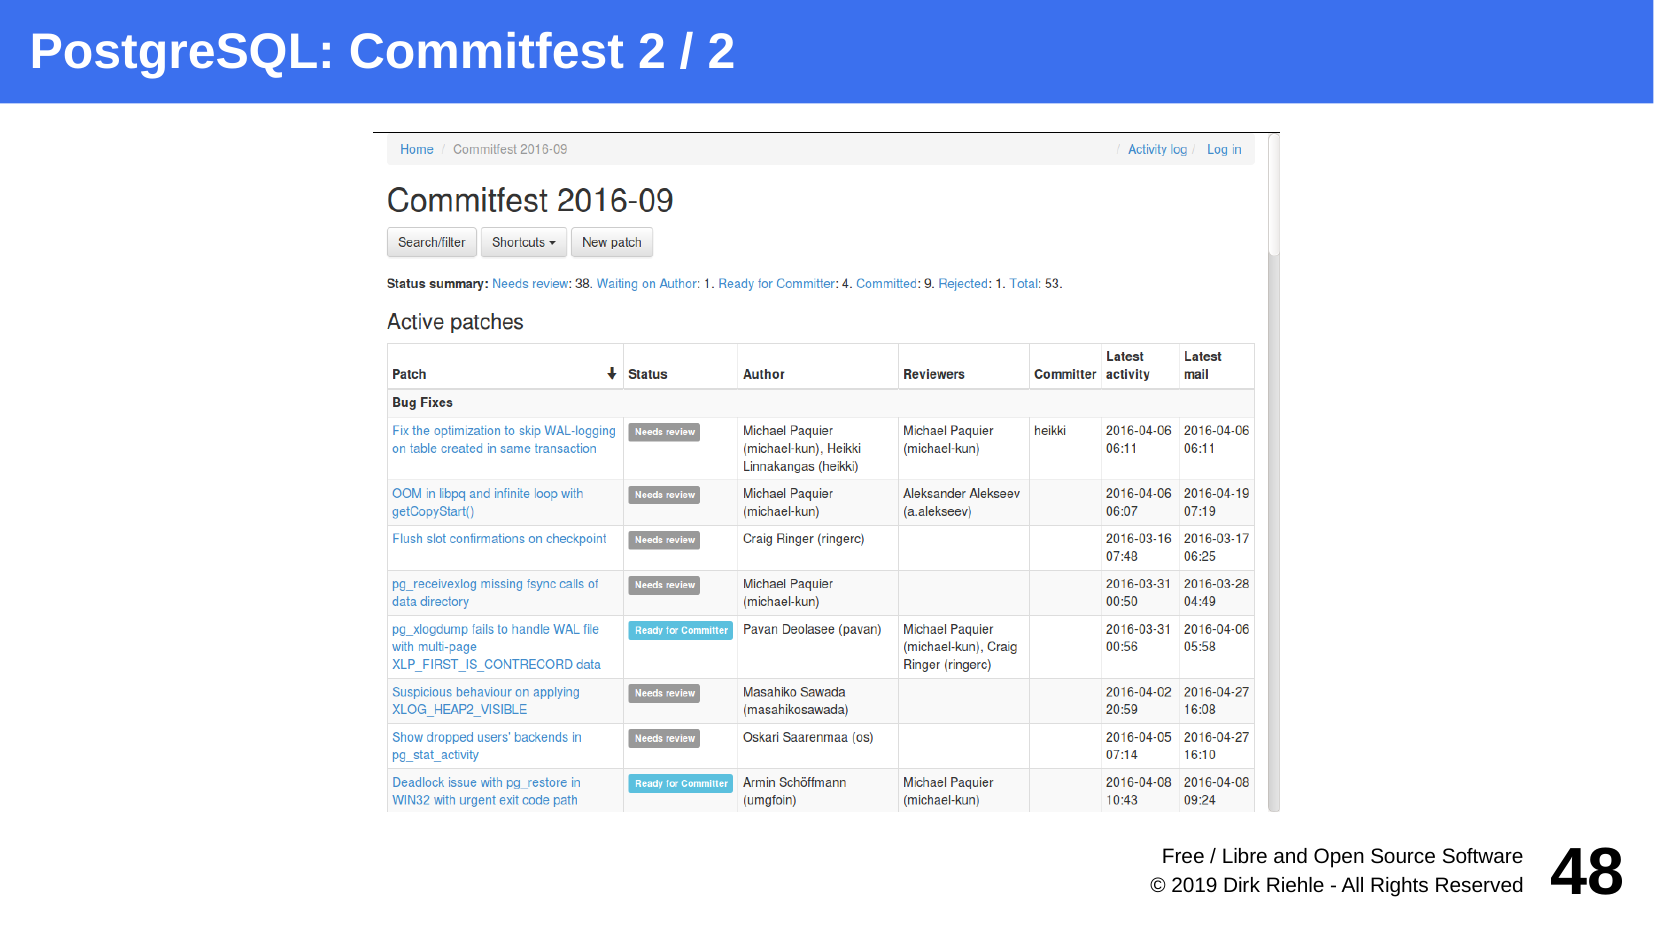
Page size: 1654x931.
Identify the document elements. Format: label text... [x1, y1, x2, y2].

title PostgreSQL: Commitfest 2 / 2 [0, 0, 1654, 104]
picture [373, 132, 1280, 813]
